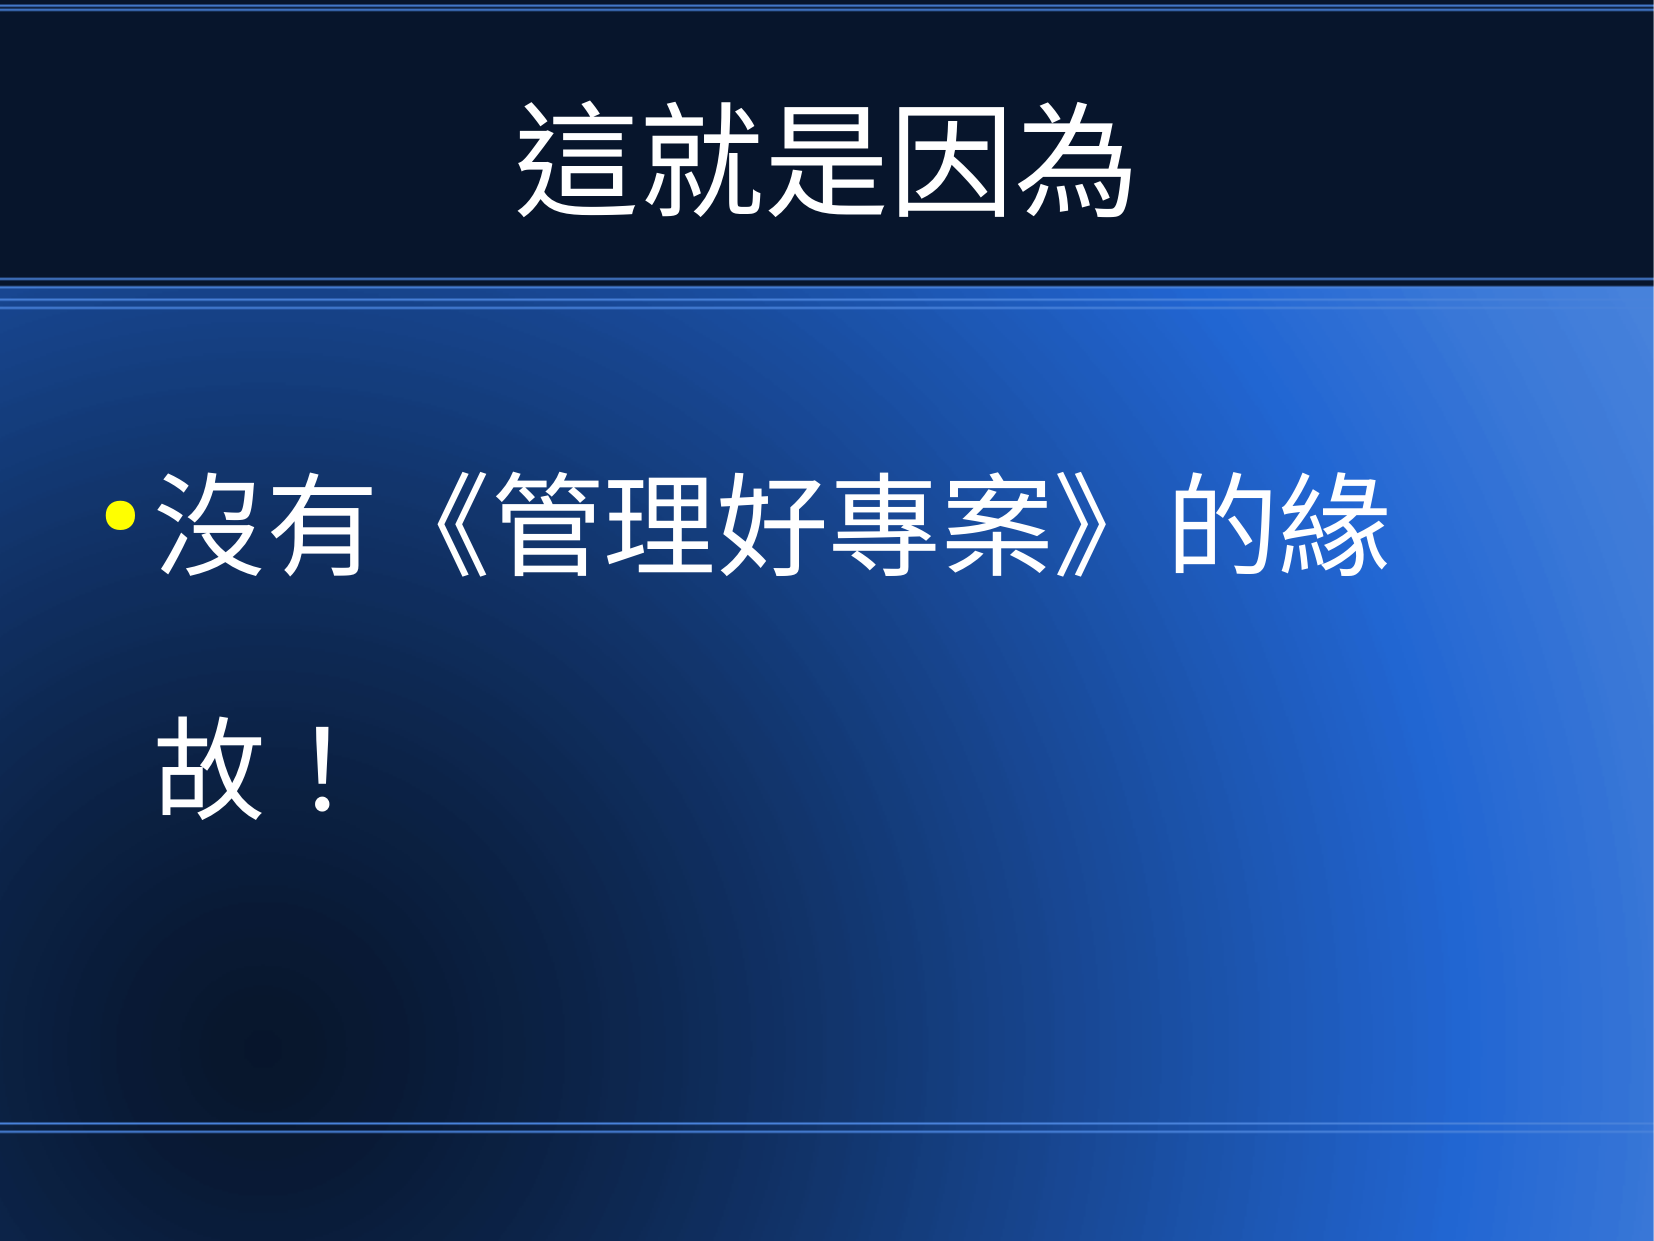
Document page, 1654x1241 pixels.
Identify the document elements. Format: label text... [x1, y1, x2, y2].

list 沒有《管理好專案》的緣故！ [82, 355, 1571, 1241]
picture [0, 0, 1654, 1241]
title 這就是因為 [82, 49, 1571, 257]
